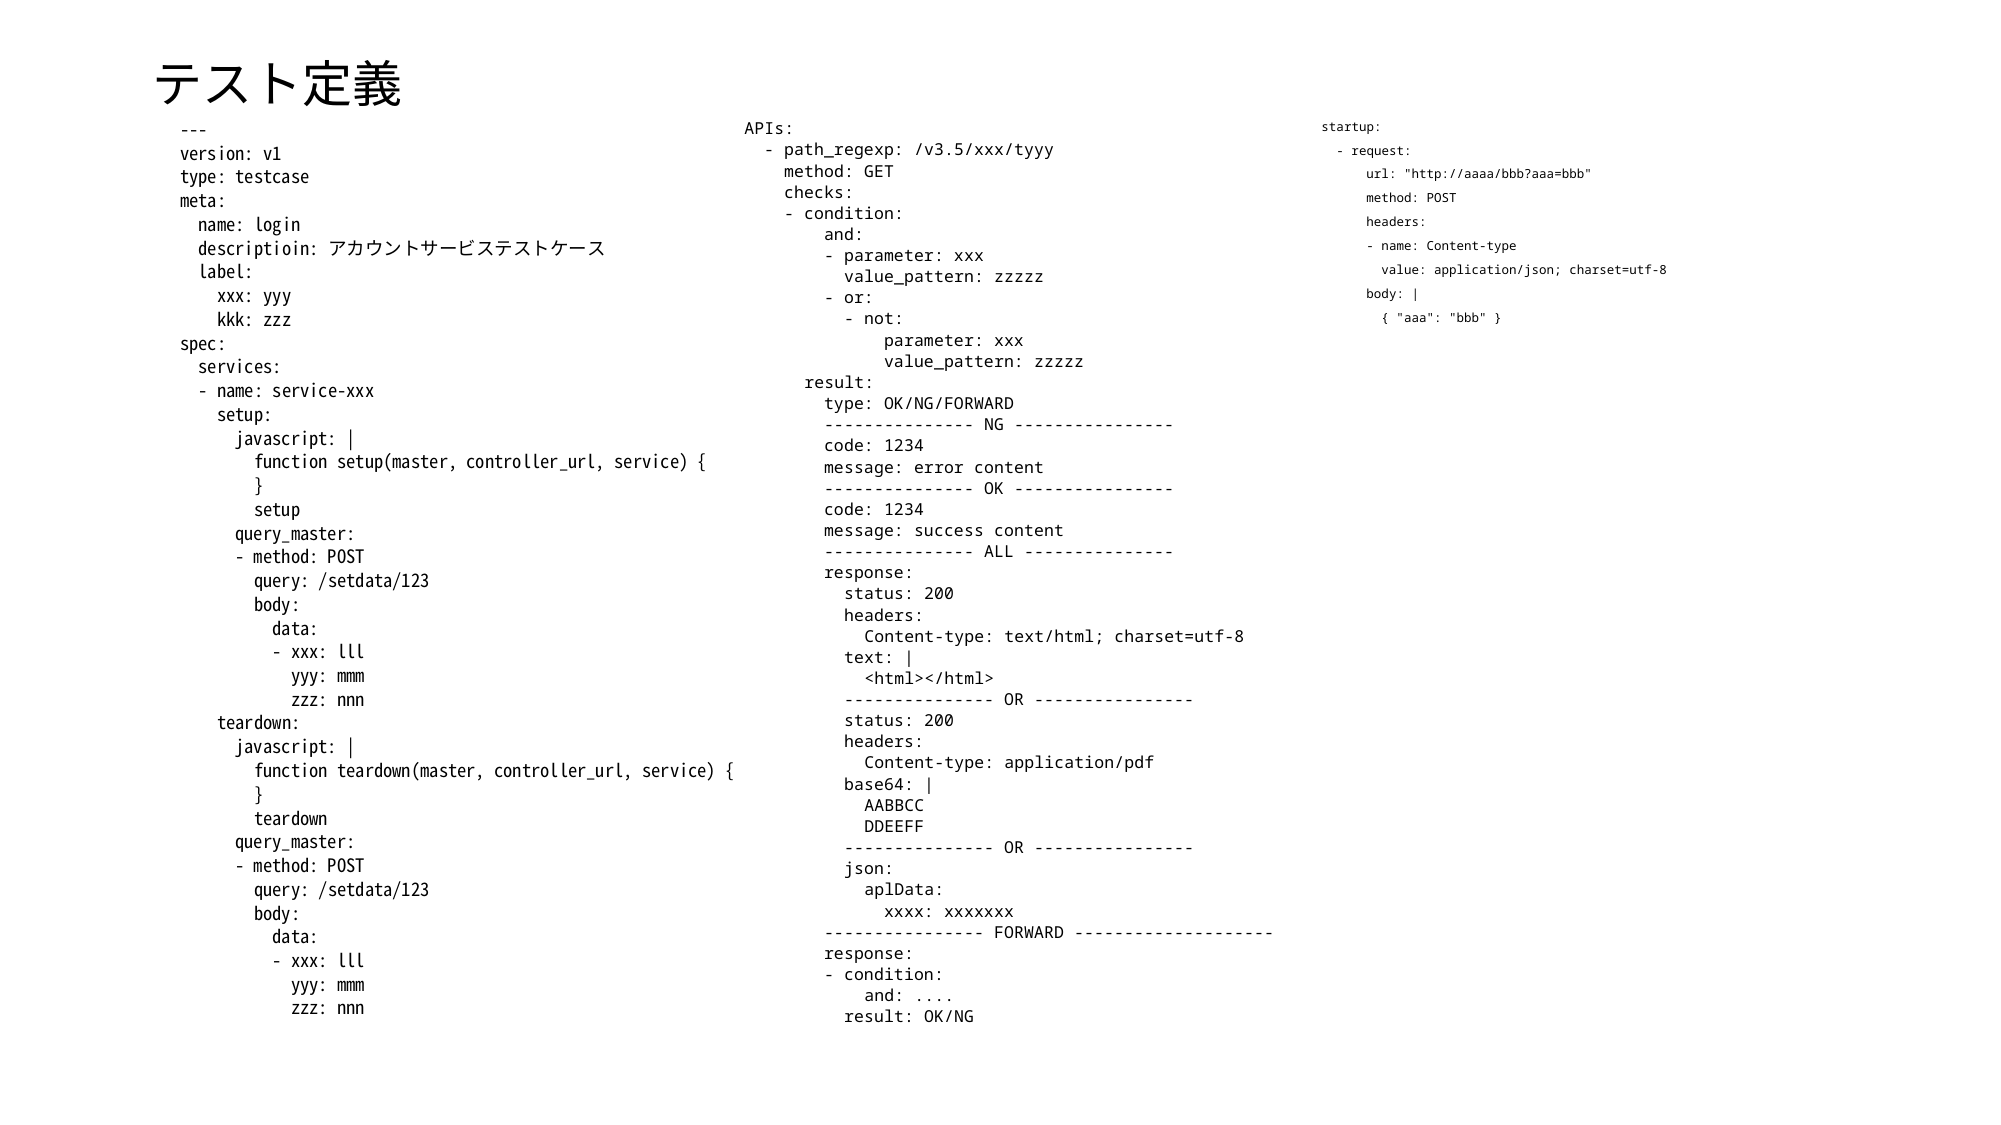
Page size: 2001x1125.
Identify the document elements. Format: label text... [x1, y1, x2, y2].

list --- version: v1 type: testcase meta: name: login descriptioin: アカウントサービステストケース label: xxx: yyy kkk: zzz spec: services: - name: service-xxx setup: javascript: | function setup(master, controller_url, service) { } setup query_master: - method: POST query: /setdata/123 body: data: - xxx: lll yyy: mmm zzz: nnn teardown: javascript: | function teardown(master, controller_url, service) { } teardown query_master: - method: POST query: /setdata/123 body: data: - xxx: lll yyy: mmm zzz: nnn [137, 113, 684, 1040]
text_box APIs: - path_regexp: /v3.5/xxx/tyyy method: GET checks: - condition: and: - parameter: xxx value_pattern: zzzzz - or: - not: parameter: xxx value_pattern: zzzzz result: type: OK/NG/FORWARD --------------- NG ---------------- code: 1234 message: error content --------------- OK ---------------- code: 1234 message: success content --------------- ALL --------------- response: status: 200 headers: Content-type: text/html; charset=utf-8 text: | <html></html> --------------- OR ---------------- status: 200 headers: Content-type: application/pdf base64: | AABBCC DDEEFF --------------- OR ---------------- json: aplData: xxxx: xxxxxxx ---------------- FORWARD -------------------- response: - condition: and: .... result: OK/NG [684, 113, 1231, 1040]
title テスト定義 [137, 59, 1863, 113]
text_box startup: - request: url: "http://aaaa/bbb?aaa=bbb" method: POST headers: - name: Content-type value: application/json; charset=utf-8 body: | { "aaa": "bbb" } [1231, 113, 1863, 1040]
